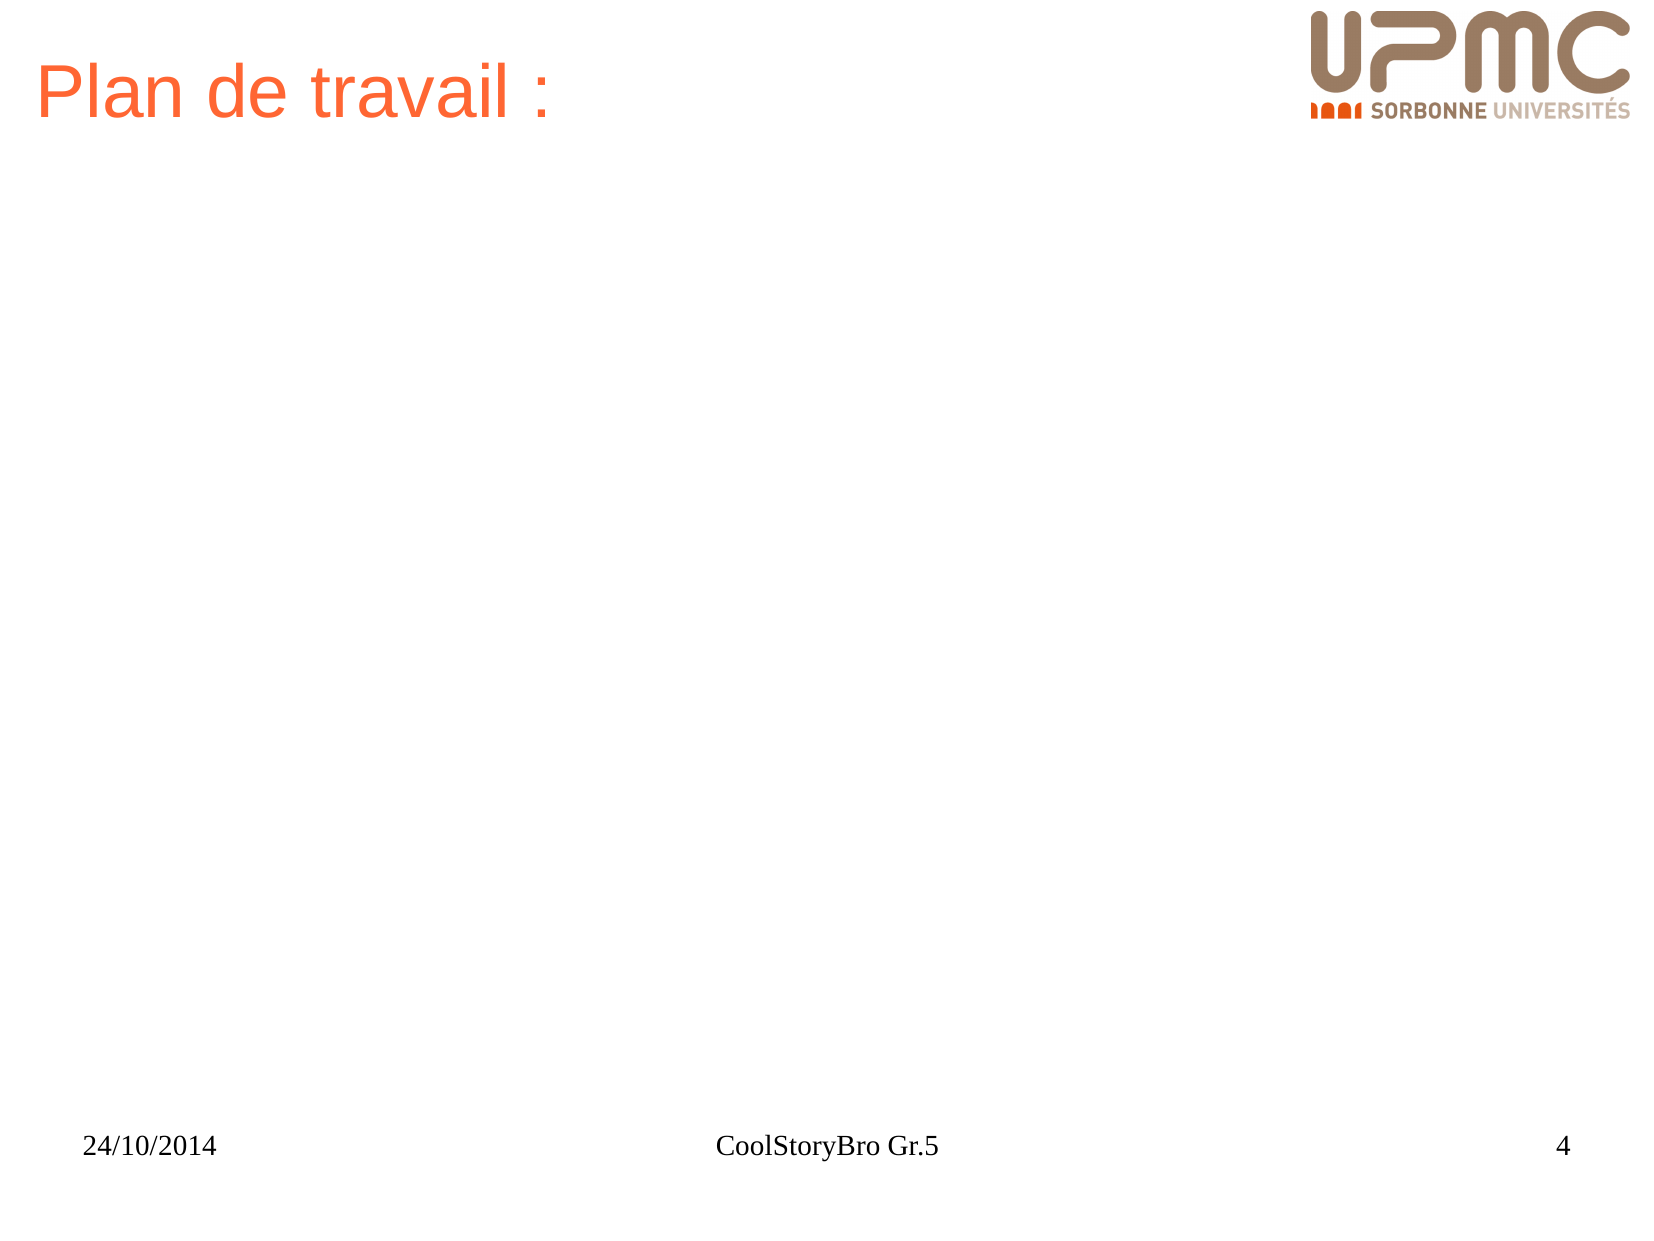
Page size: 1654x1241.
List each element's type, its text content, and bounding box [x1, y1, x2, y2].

picture [1311, 11, 1630, 120]
title Plan de travail : [35, 23, 1241, 160]
